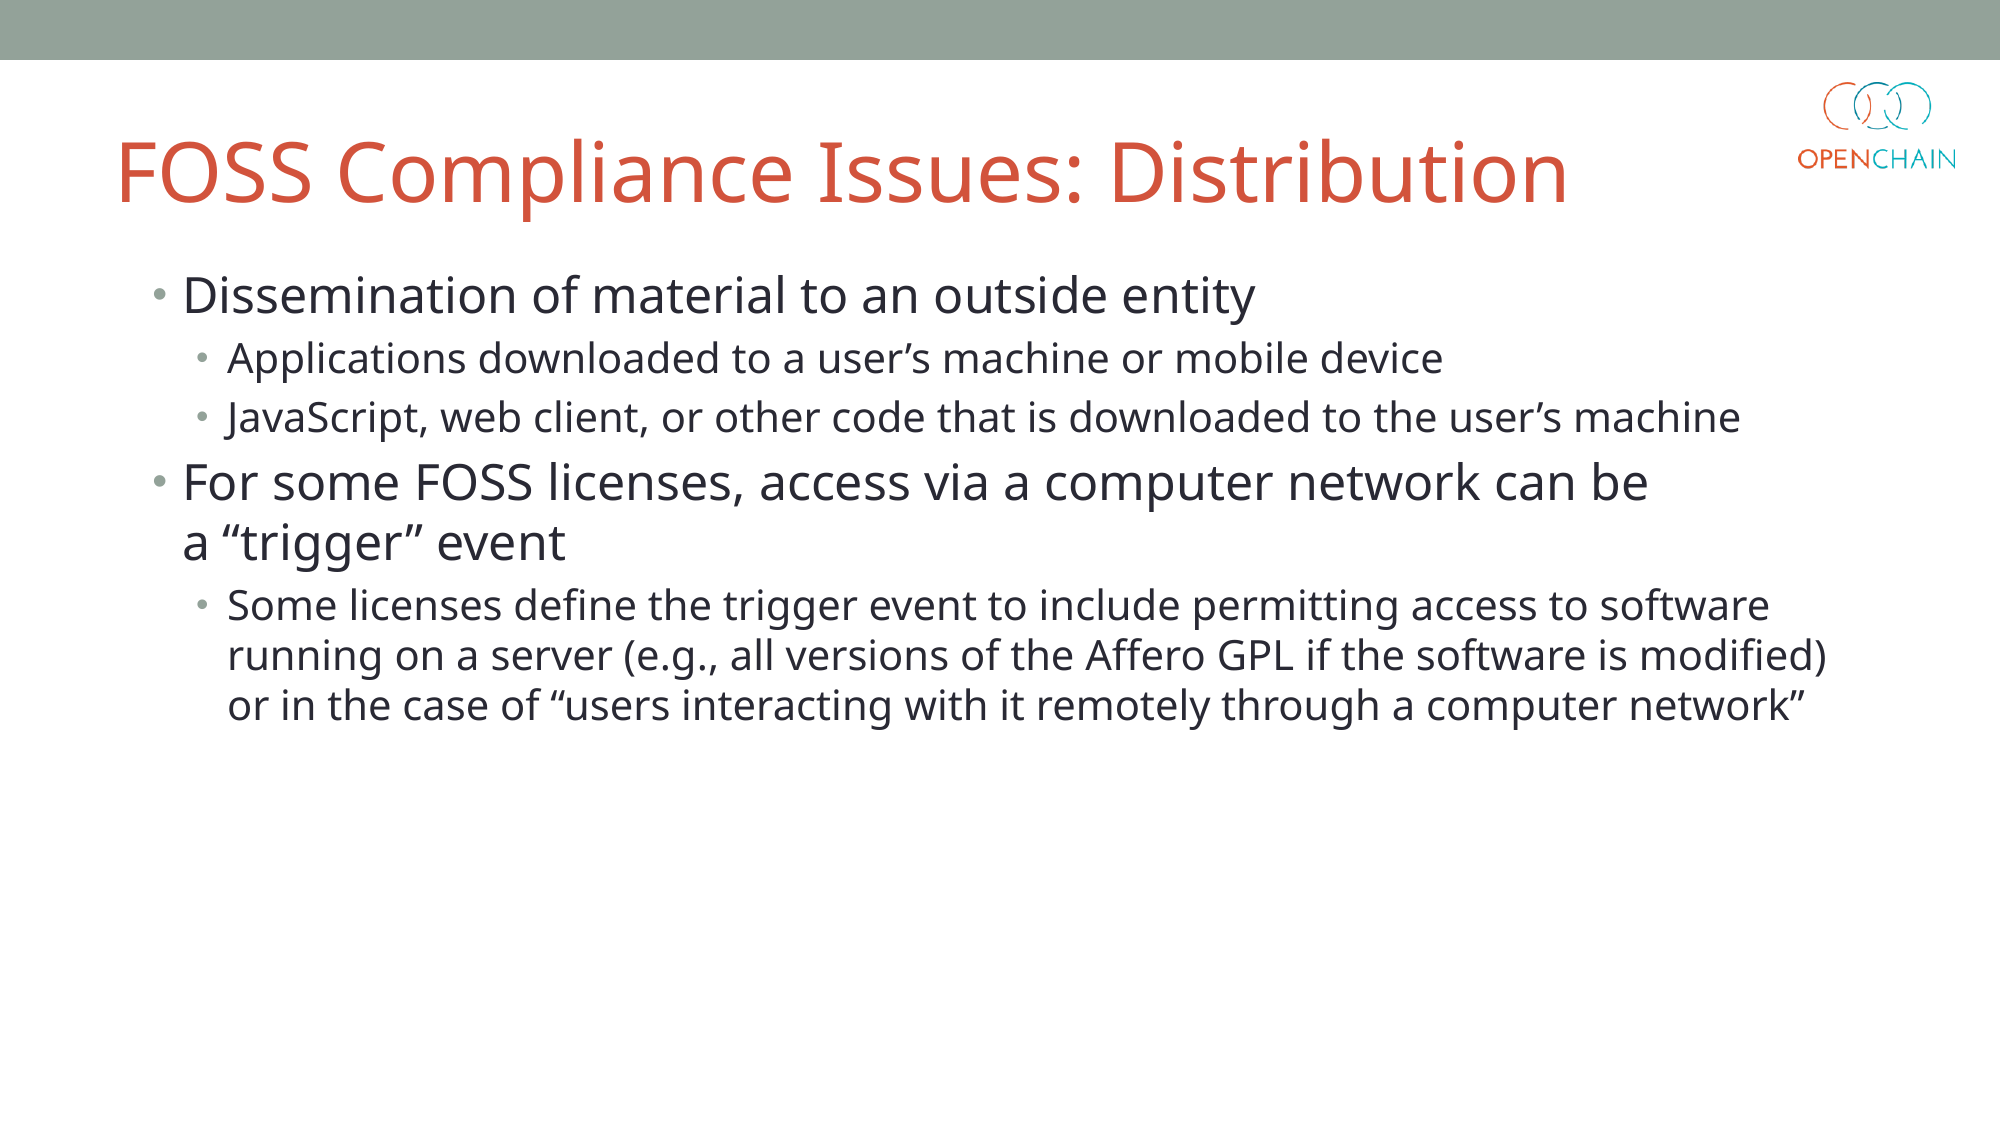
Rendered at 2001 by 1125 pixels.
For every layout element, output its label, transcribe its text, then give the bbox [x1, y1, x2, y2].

text_box FOSS Compliance Issues: Distribution [99, 87, 1900, 250]
text_box Dissemination of material to an outside entity Applications downloaded to a user’s machine or mobile device JavaScript, web client, or other code that is downloaded to the user’s machine For some FOSS licenses, access via a computer network can be a “trigger” event Some licenses define the trigger event to include permitting access to software running on a server (e.g., all versions of the Affero GPL if the software is modified) or in the case of “users interacting with it remotely through a computer network” [137, 256, 1863, 1059]
picture [1798, 82, 1955, 169]
